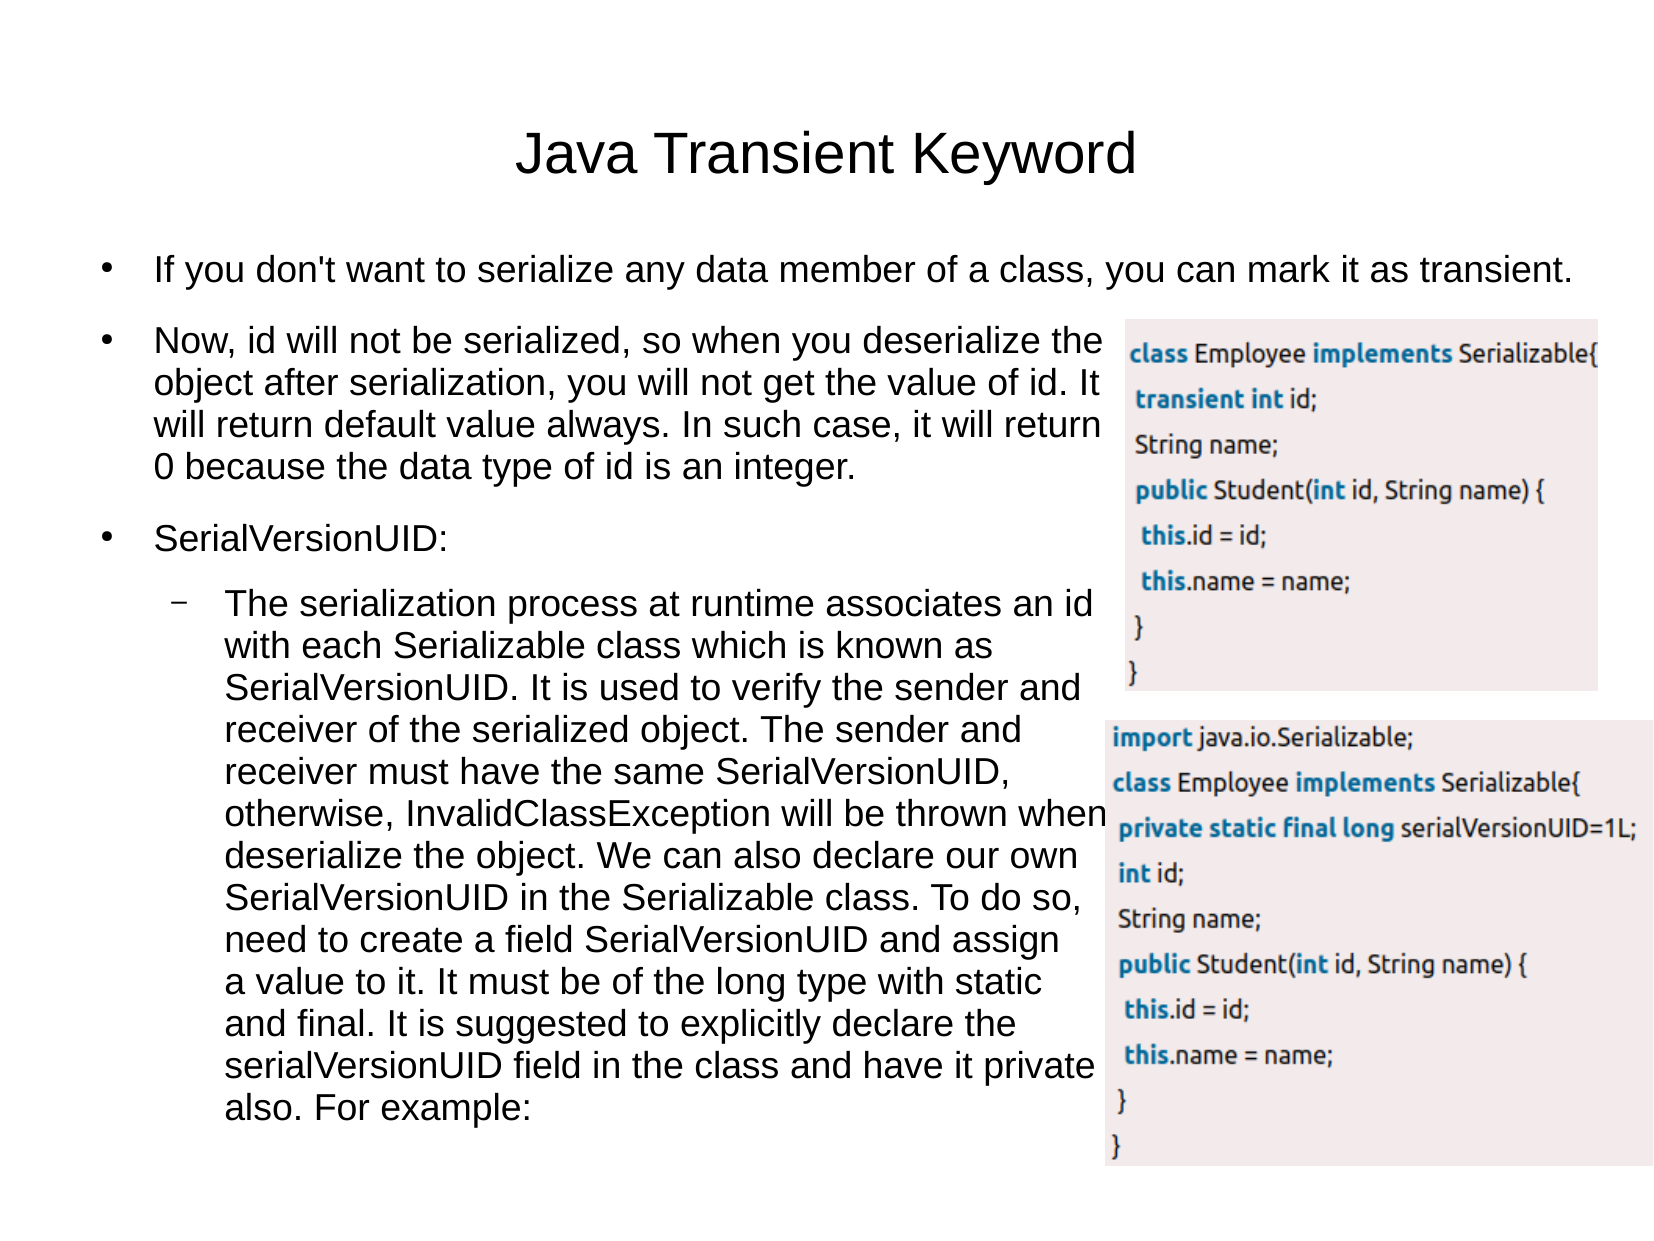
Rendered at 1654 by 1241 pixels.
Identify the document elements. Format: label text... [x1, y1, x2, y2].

list If you don't want to serialize any data member of a class, you can mark it as transient. Now, id will not be serialized, so when you deserialize the object after serialization, you will not get the value of id. It will return default value always. In such case, it will return 0 because the data type of id is an integer. SerialVersionUID: The serialization process at runtime associates an id with each Serializable class which is known as SerialVersionUID. It is used to verify the sender and receiver of the serialized object. The sender and receiver must have the same SerialVersionUID, otherwise, InvalidClassException will be thrown when deserialize the object. We can also declare our own SerialVersionUID in the Serializable class. To do so, need to create a field SerialVersionUID and assign a value to it. It must be of the long type with static and final. It is suggested to explicitly declare the serialVersionUID field in the class and have it private also. For example: [82, 248, 1612, 1192]
picture [1125, 319, 1598, 691]
title Java Transient Keyword [82, 49, 1571, 248]
picture [1105, 720, 1654, 1166]
